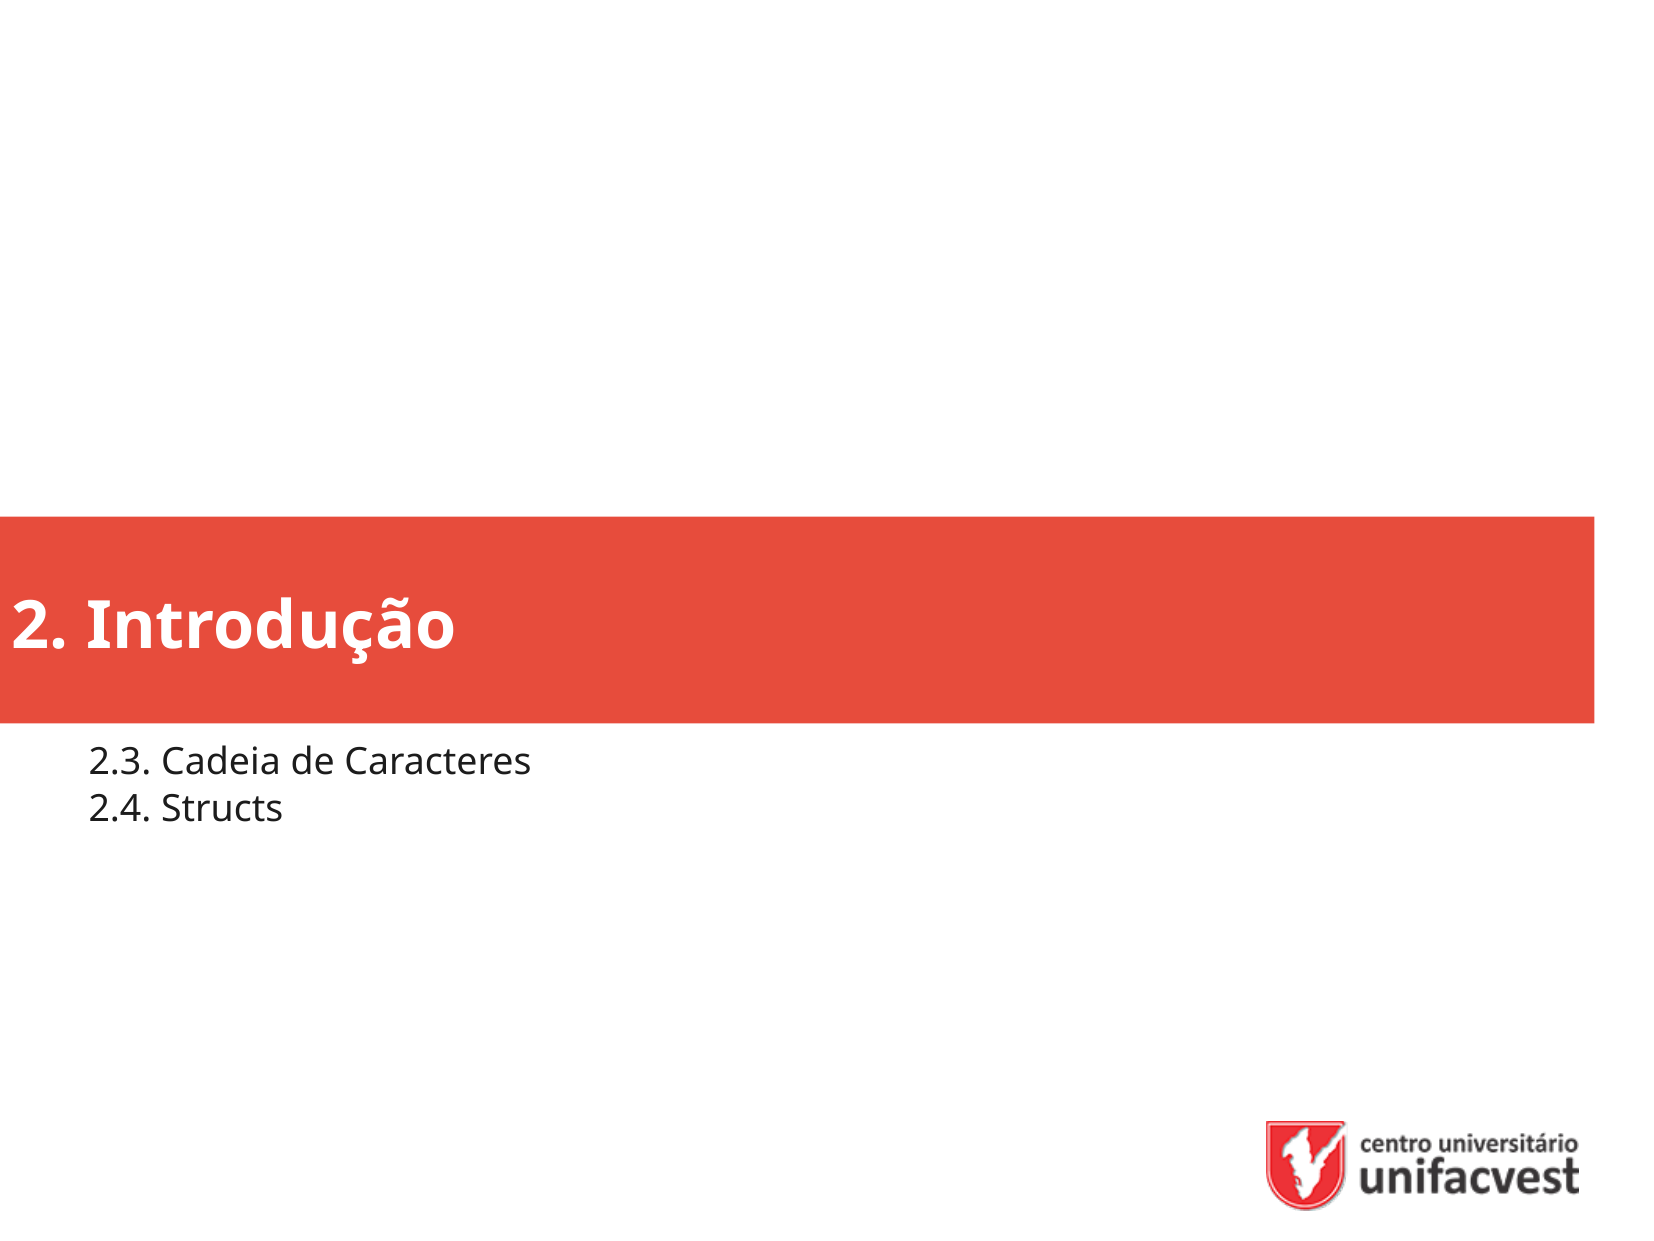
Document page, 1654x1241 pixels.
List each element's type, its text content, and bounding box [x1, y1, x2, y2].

picture [1266, 1121, 1579, 1211]
title 2. Introdução [11, 513, 1607, 663]
subtitle 2.3. Cadeia de Caracteres 2.4. Structs [88, 735, 1595, 1097]
text_box [1238, 1120, 1654, 1212]
